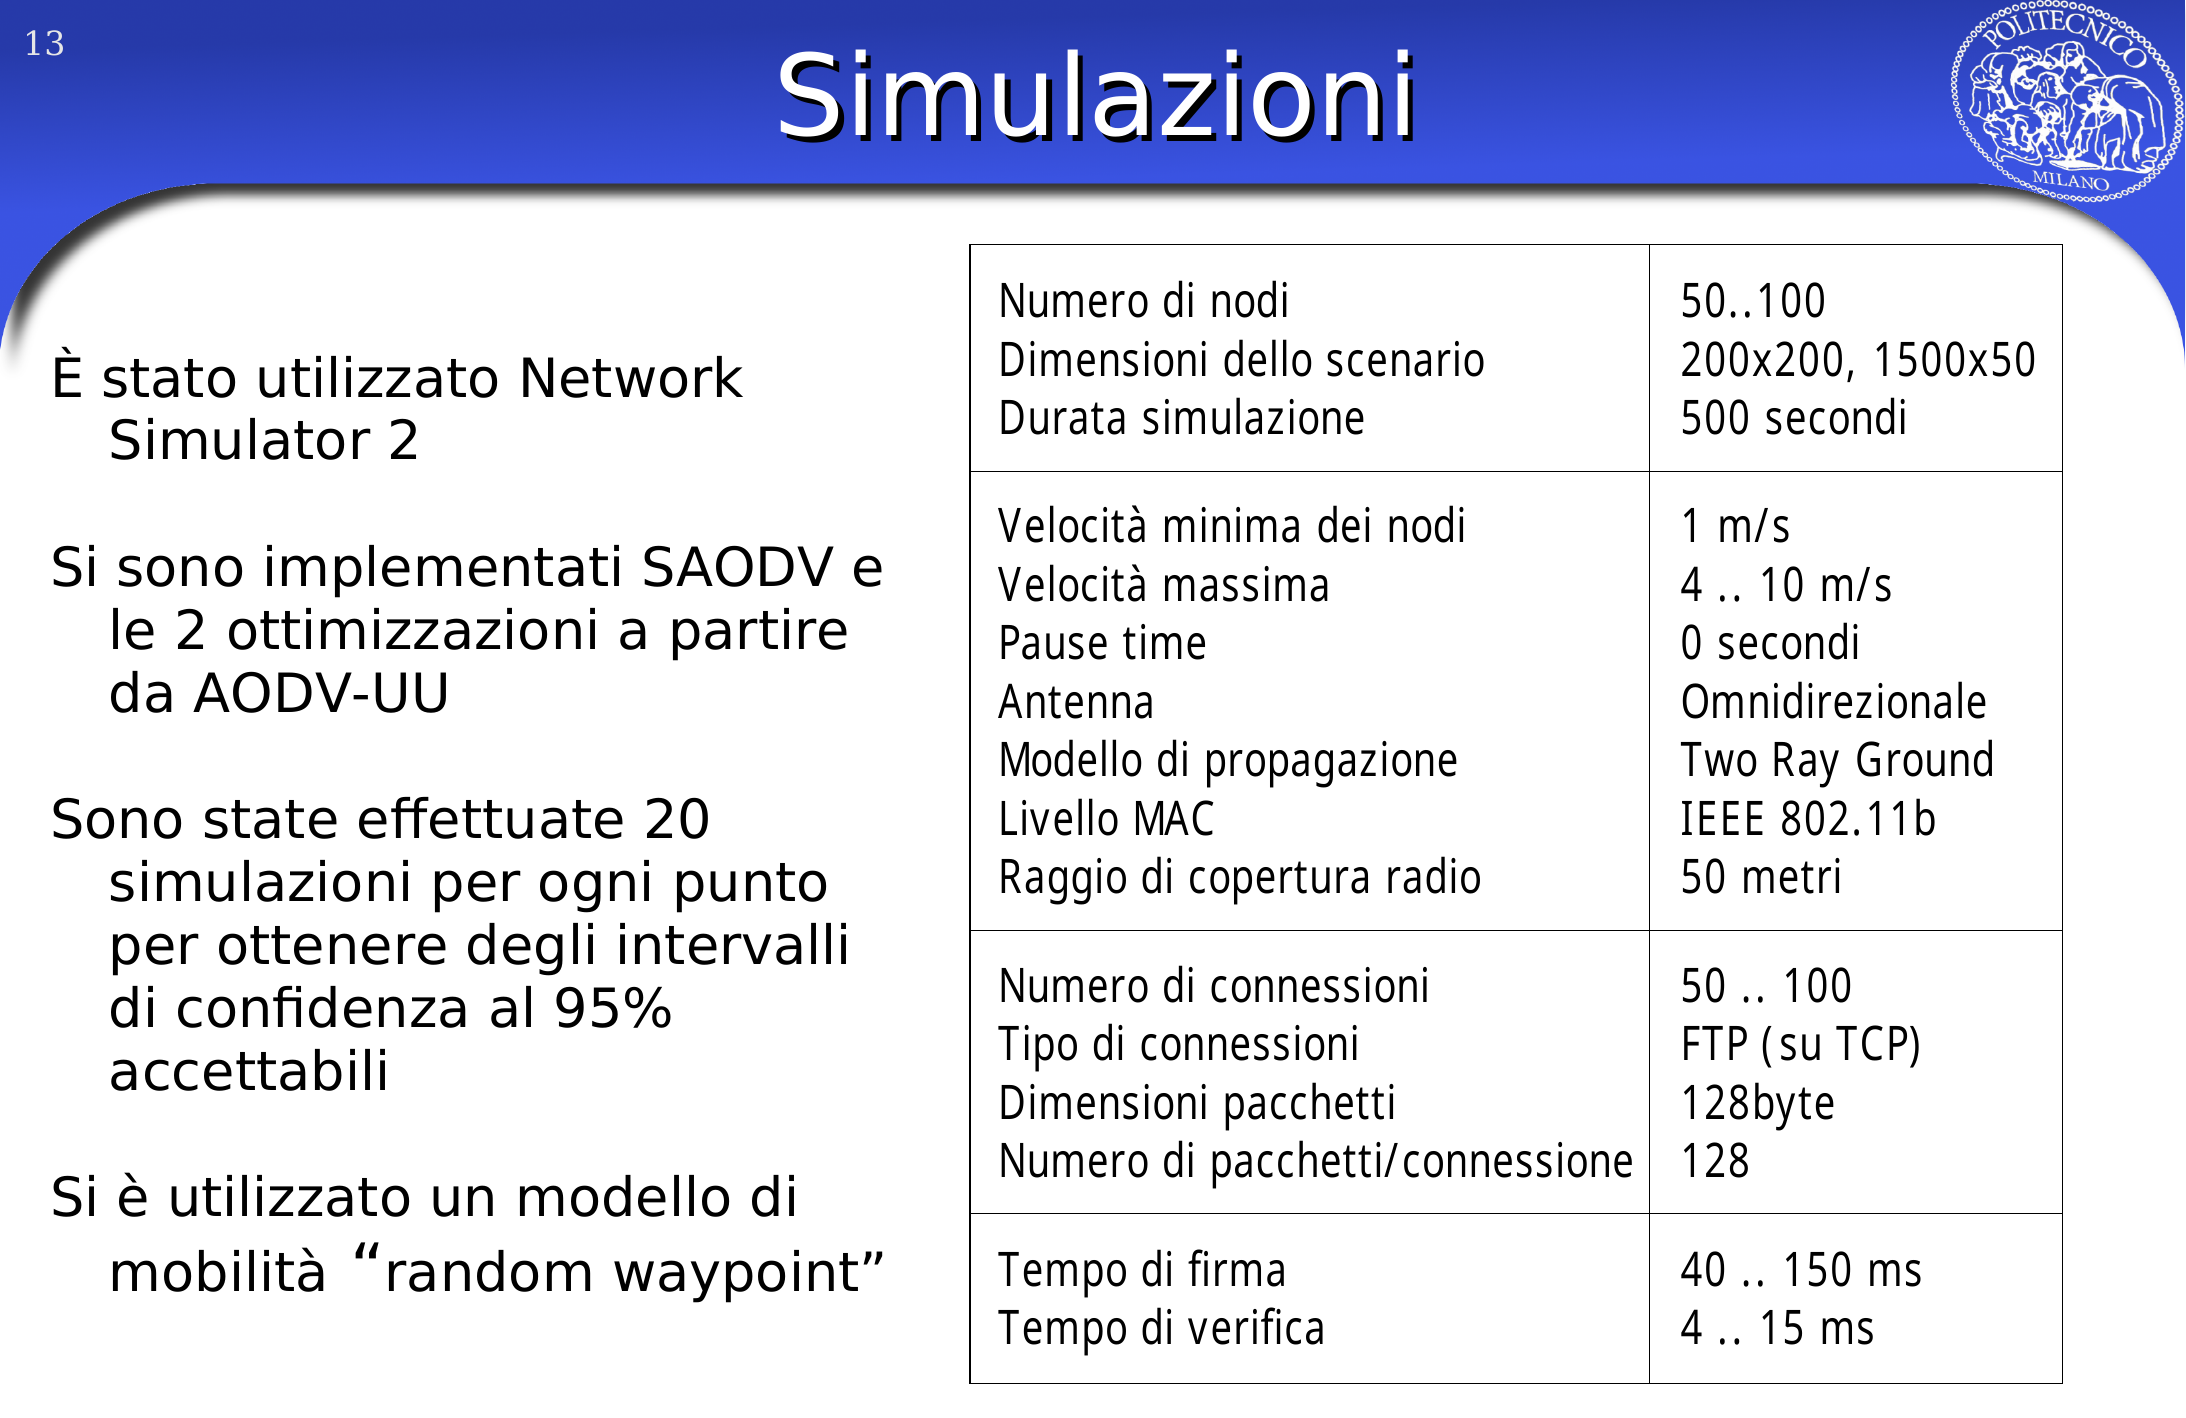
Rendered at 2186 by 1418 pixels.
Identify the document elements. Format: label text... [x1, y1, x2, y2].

chart [968, 242, 2165, 1386]
title Simulazioni [37, 31, 2156, 163]
picture [0, 0, 2186, 1418]
text_box È stato utilizzato Network Simulator 2 Si sono implementati SAODV e le 2 ottimizzazioni a partire da AODV-UU Sono state effettuate 20 simulazioni per ogni punto per ottenere degli intervalli di confidenza al 95% accettabili Si è utilizzato un modello di mobilità “random waypoint” [35, 295, 916, 1359]
